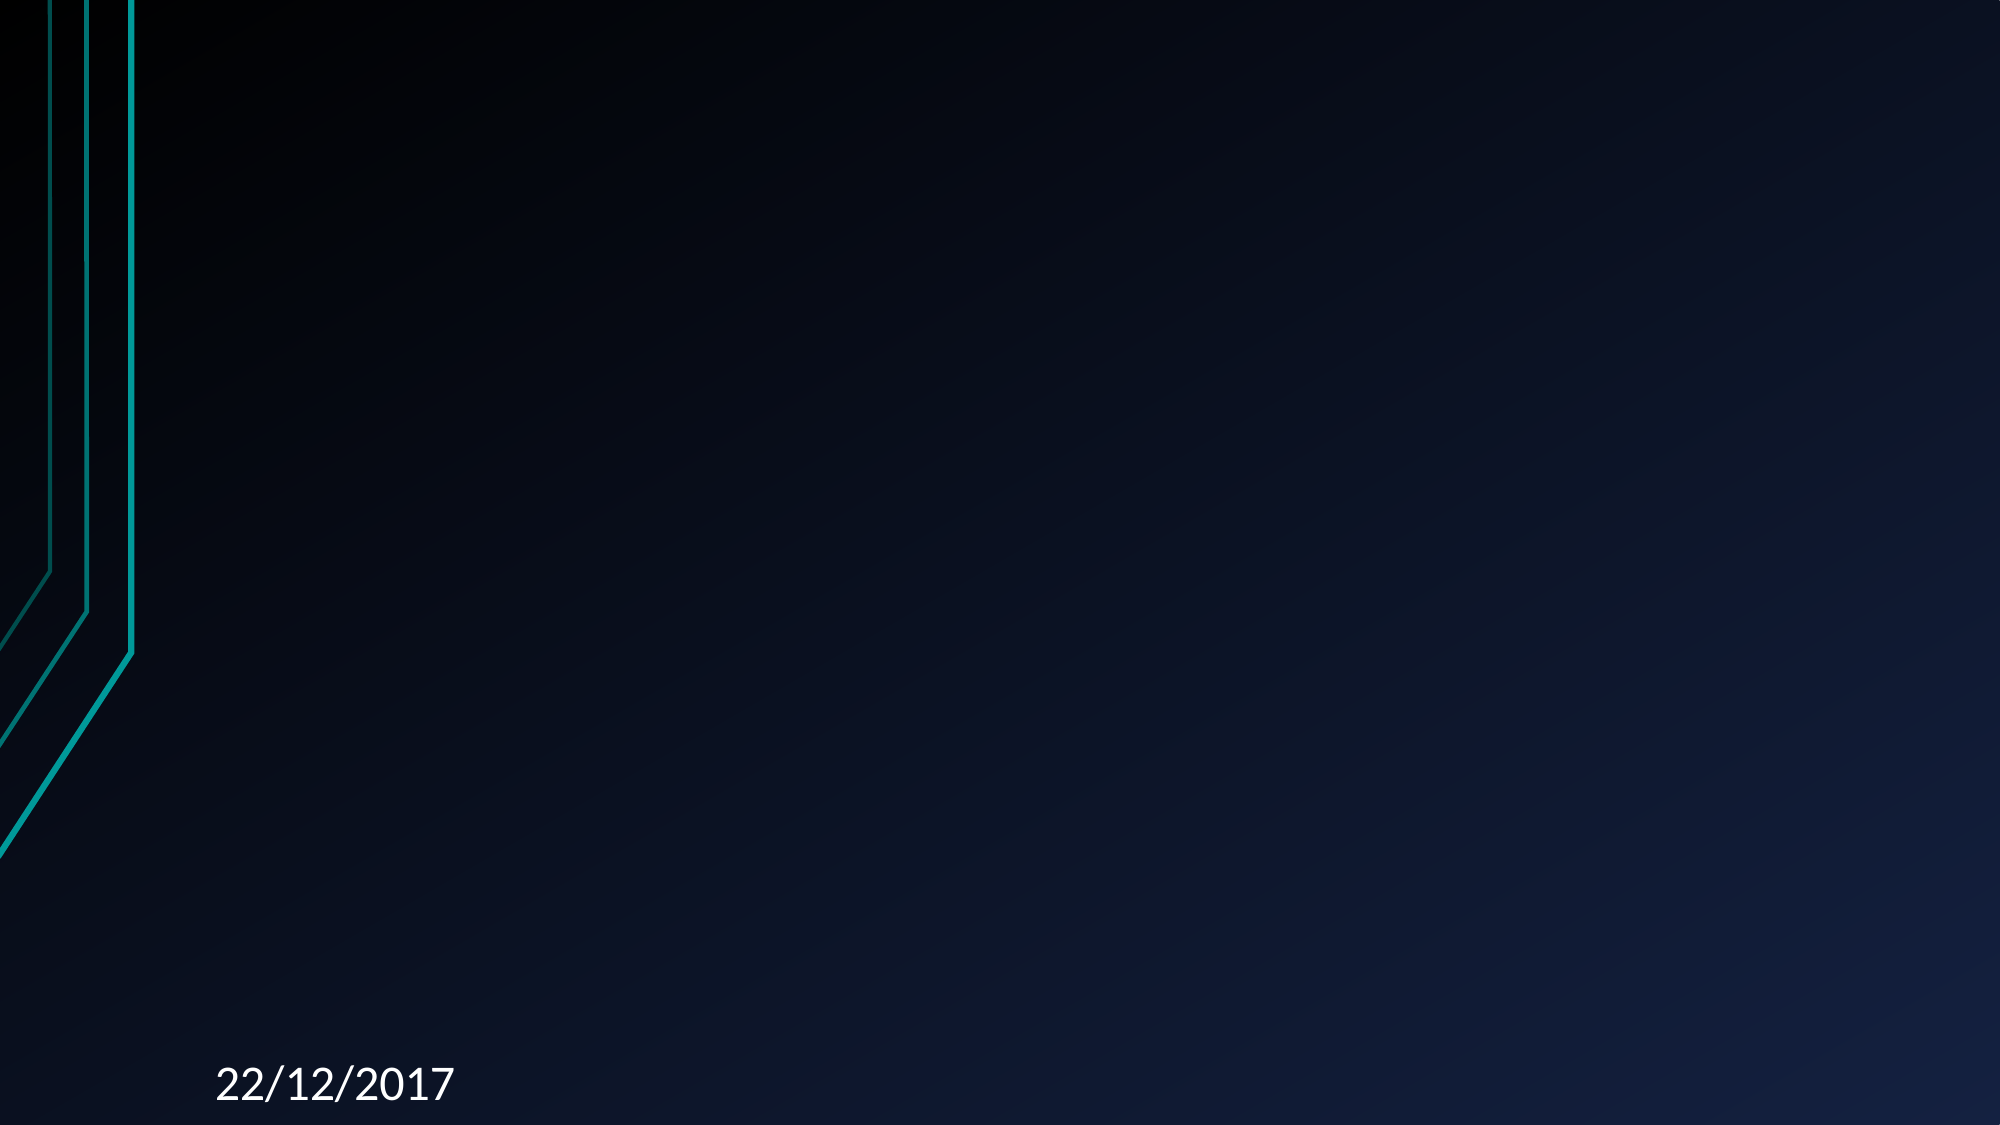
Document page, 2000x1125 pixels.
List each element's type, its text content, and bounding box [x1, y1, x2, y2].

text_box 22/12/2017 [199, 1042, 566, 1103]
